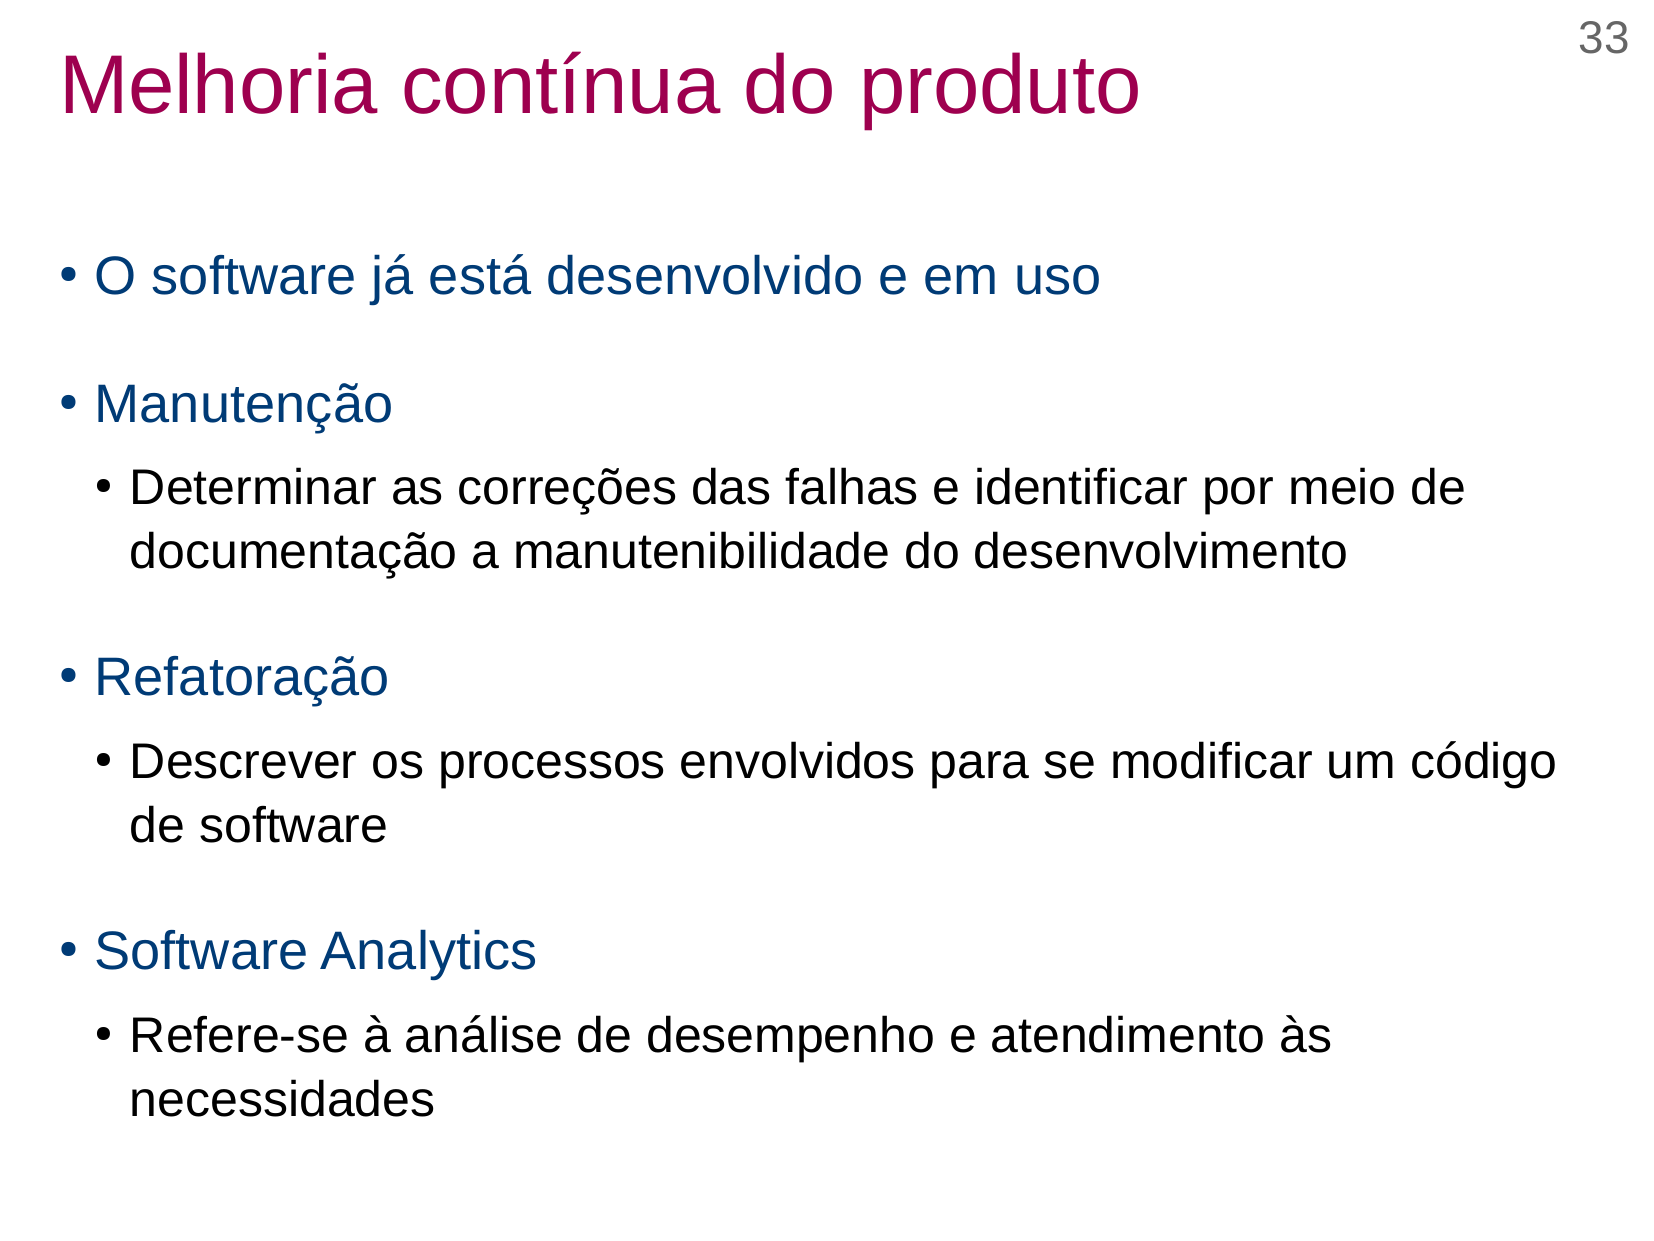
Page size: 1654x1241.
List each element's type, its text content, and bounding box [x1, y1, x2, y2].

title Melhoria contínua do produto [59, 29, 1595, 148]
list O software já está desenvolvido e em uso Manutenção Determinar as correções das falhas e identificar por meio de documentação a manutenibilidade do desenvolvimento Refatoração Descrever os processos envolvidos para se modificar um código de software Software Analytics Refere-se à análise de desempenho e atendimento às necessidades [59, 236, 1595, 1211]
